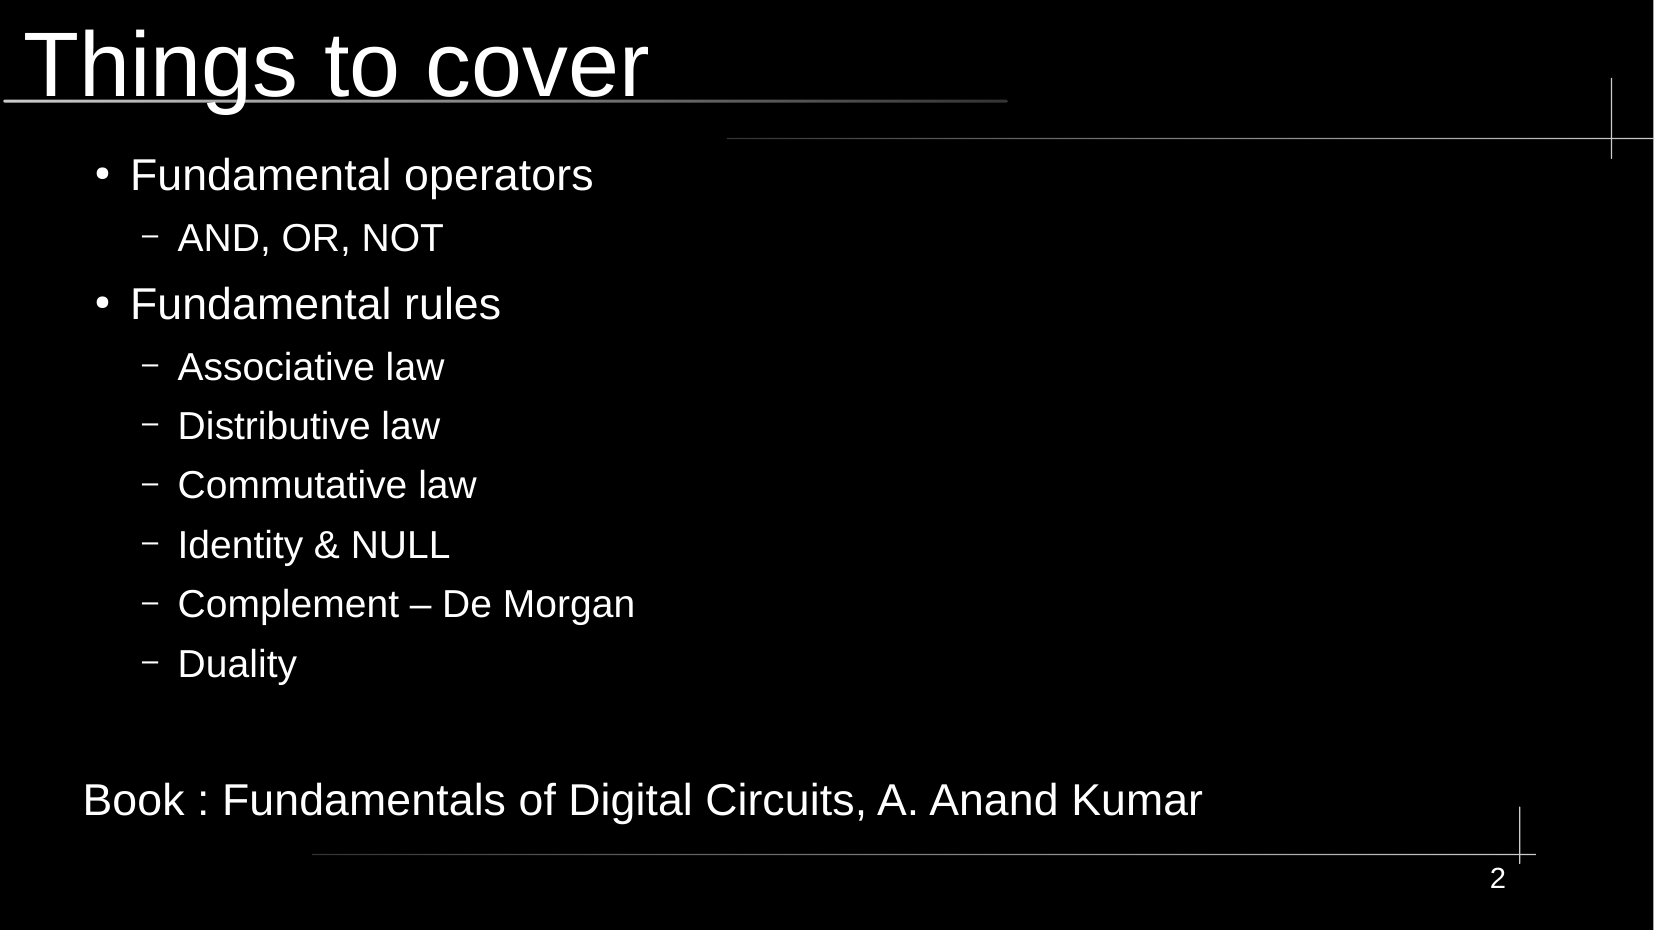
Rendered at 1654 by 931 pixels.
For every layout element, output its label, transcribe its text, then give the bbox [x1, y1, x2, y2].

list Fundamental operators AND, OR, NOT Fundamental rules Associative law Distributive law Commutative law Identity & NULL Complement – De Morgan Duality Book : Fundamentals of Digital Circuits, A. Anand Kumar [82, 150, 1571, 826]
title Things to cover [23, 11, 1589, 119]
